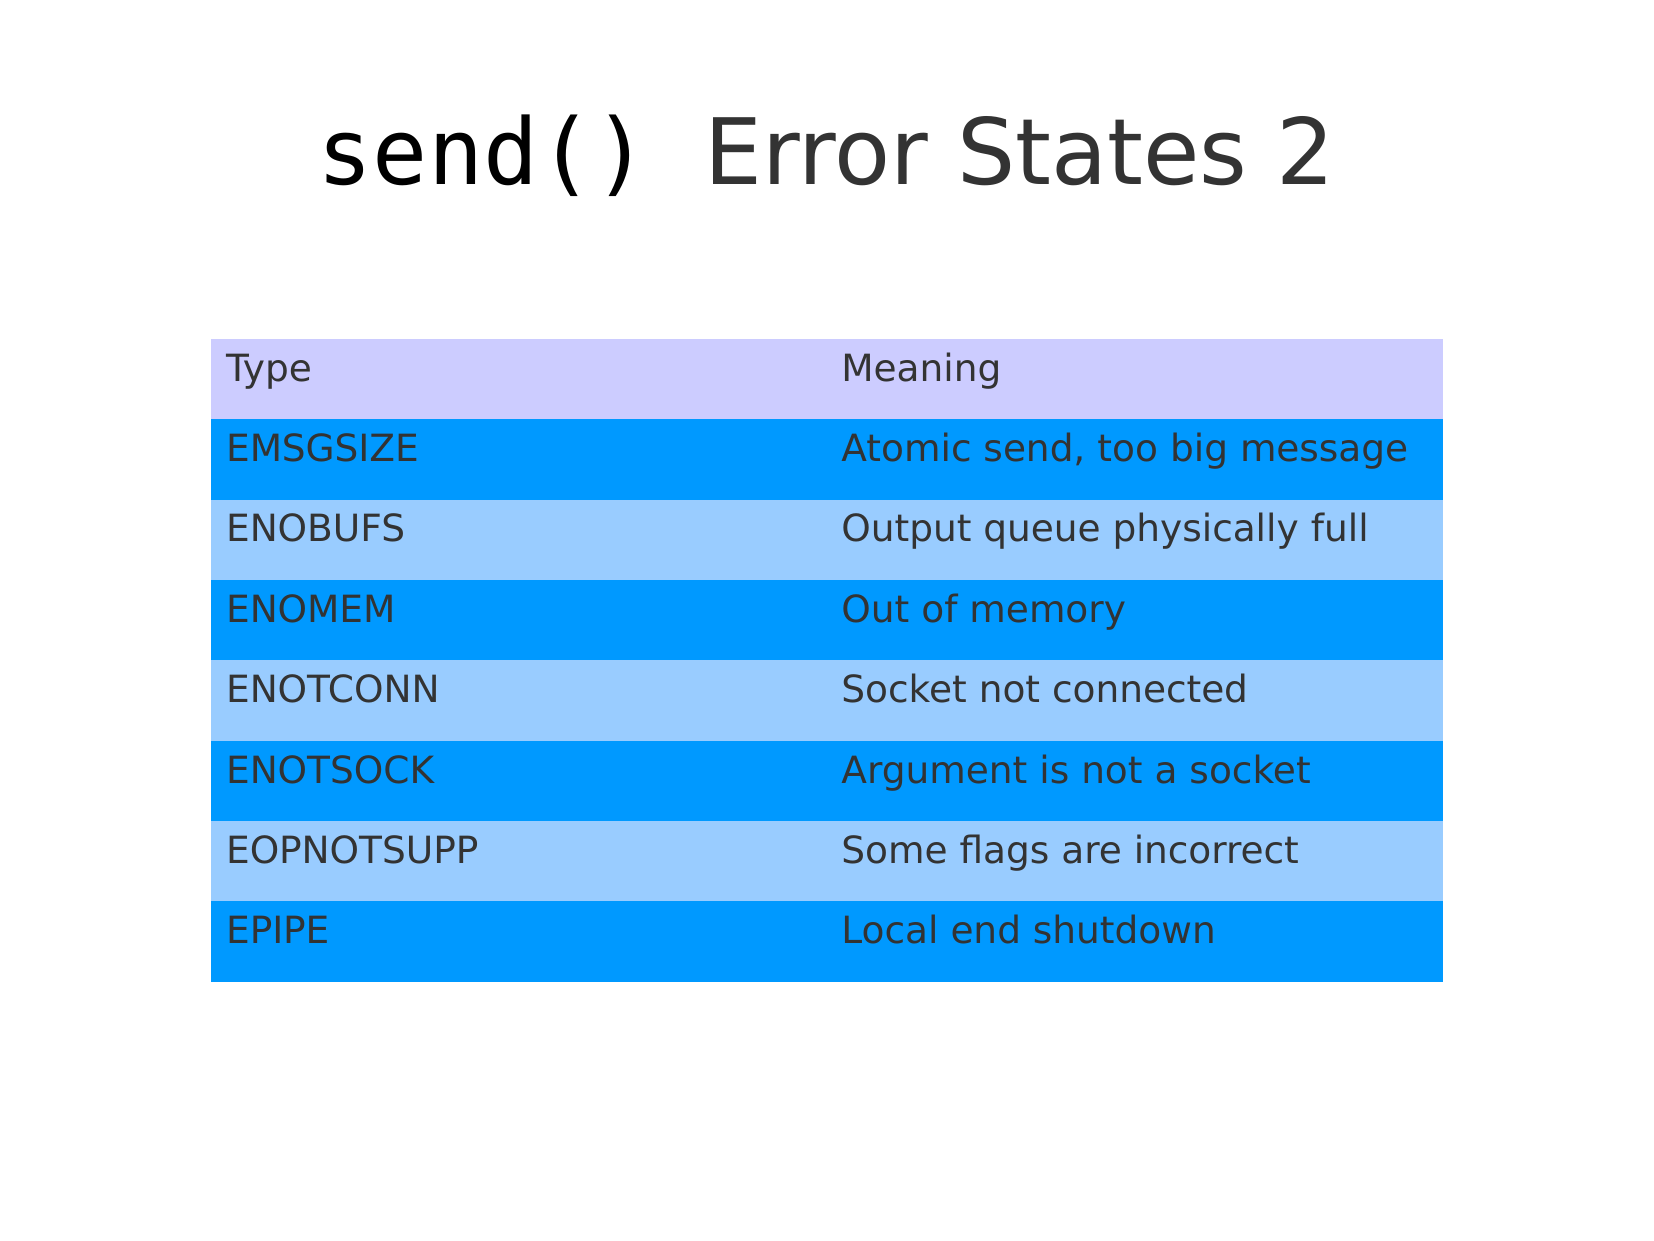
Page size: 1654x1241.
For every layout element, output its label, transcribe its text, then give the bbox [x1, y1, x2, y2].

table_cell ENOTSOCK [211, 741, 827, 821]
table_cell Some flags are incorrect [827, 821, 1443, 901]
table_cell ENOBUFS [211, 500, 827, 580]
table_cell Output queue physically full [827, 500, 1443, 580]
table_cell EPIPE [211, 901, 827, 982]
table_cell Argument is not a socket [827, 741, 1443, 821]
table_header Meaning [827, 339, 1443, 419]
table_cell Out of memory [827, 580, 1443, 660]
table_cell Socket not connected [827, 660, 1443, 741]
table_cell ENOTCONN [211, 660, 827, 741]
table_cell Atomic send, too big message [827, 419, 1443, 500]
table_cell Local end shutdown [827, 901, 1443, 982]
title send() Error States 2 [82, 56, 1571, 250]
table_cell EMSGSIZE [211, 419, 827, 500]
table_header Type [211, 339, 827, 419]
table_cell ENOMEM [211, 580, 827, 660]
table_cell EOPNOTSUPP [211, 821, 827, 901]
